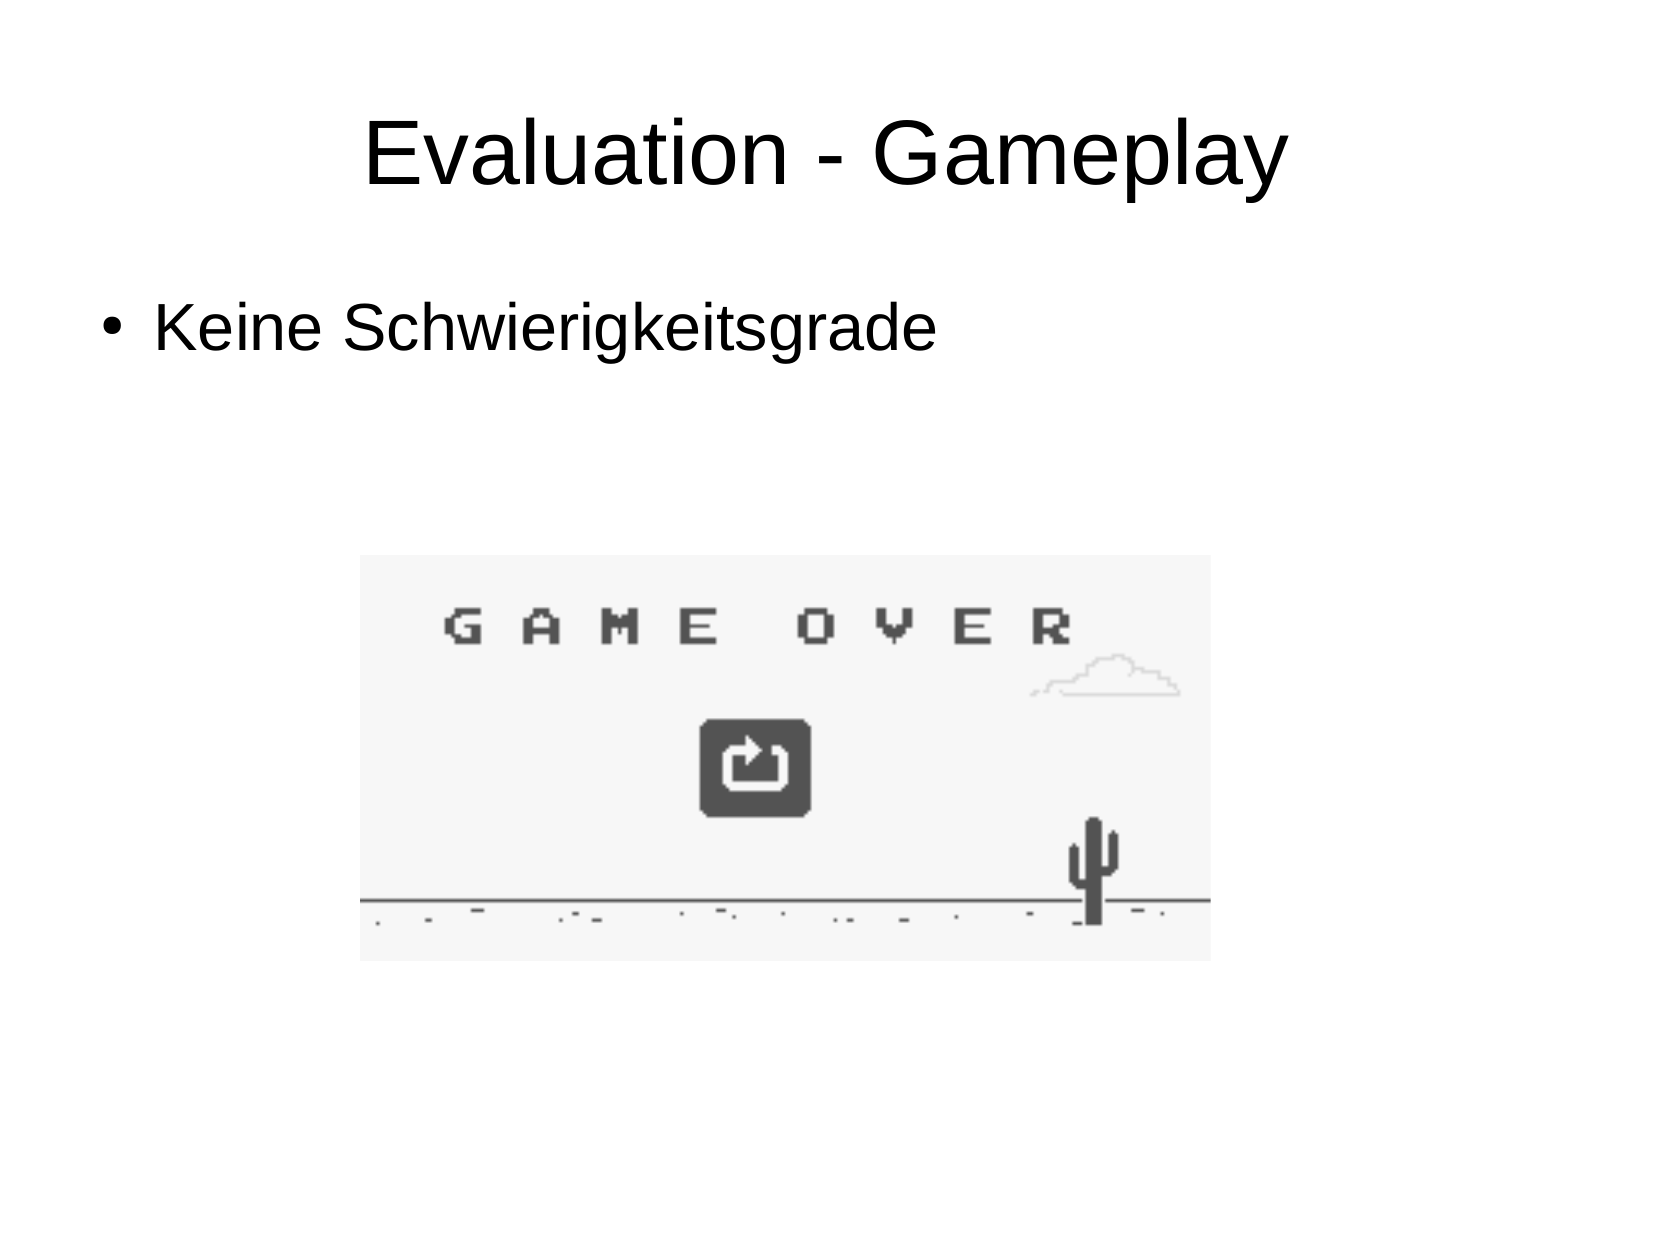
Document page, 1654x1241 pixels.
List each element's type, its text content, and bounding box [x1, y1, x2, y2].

list Keine Schwierigkeitsgrade [82, 290, 1571, 1010]
picture [360, 555, 1211, 961]
title Evaluation - Gameplay [82, 49, 1571, 257]
